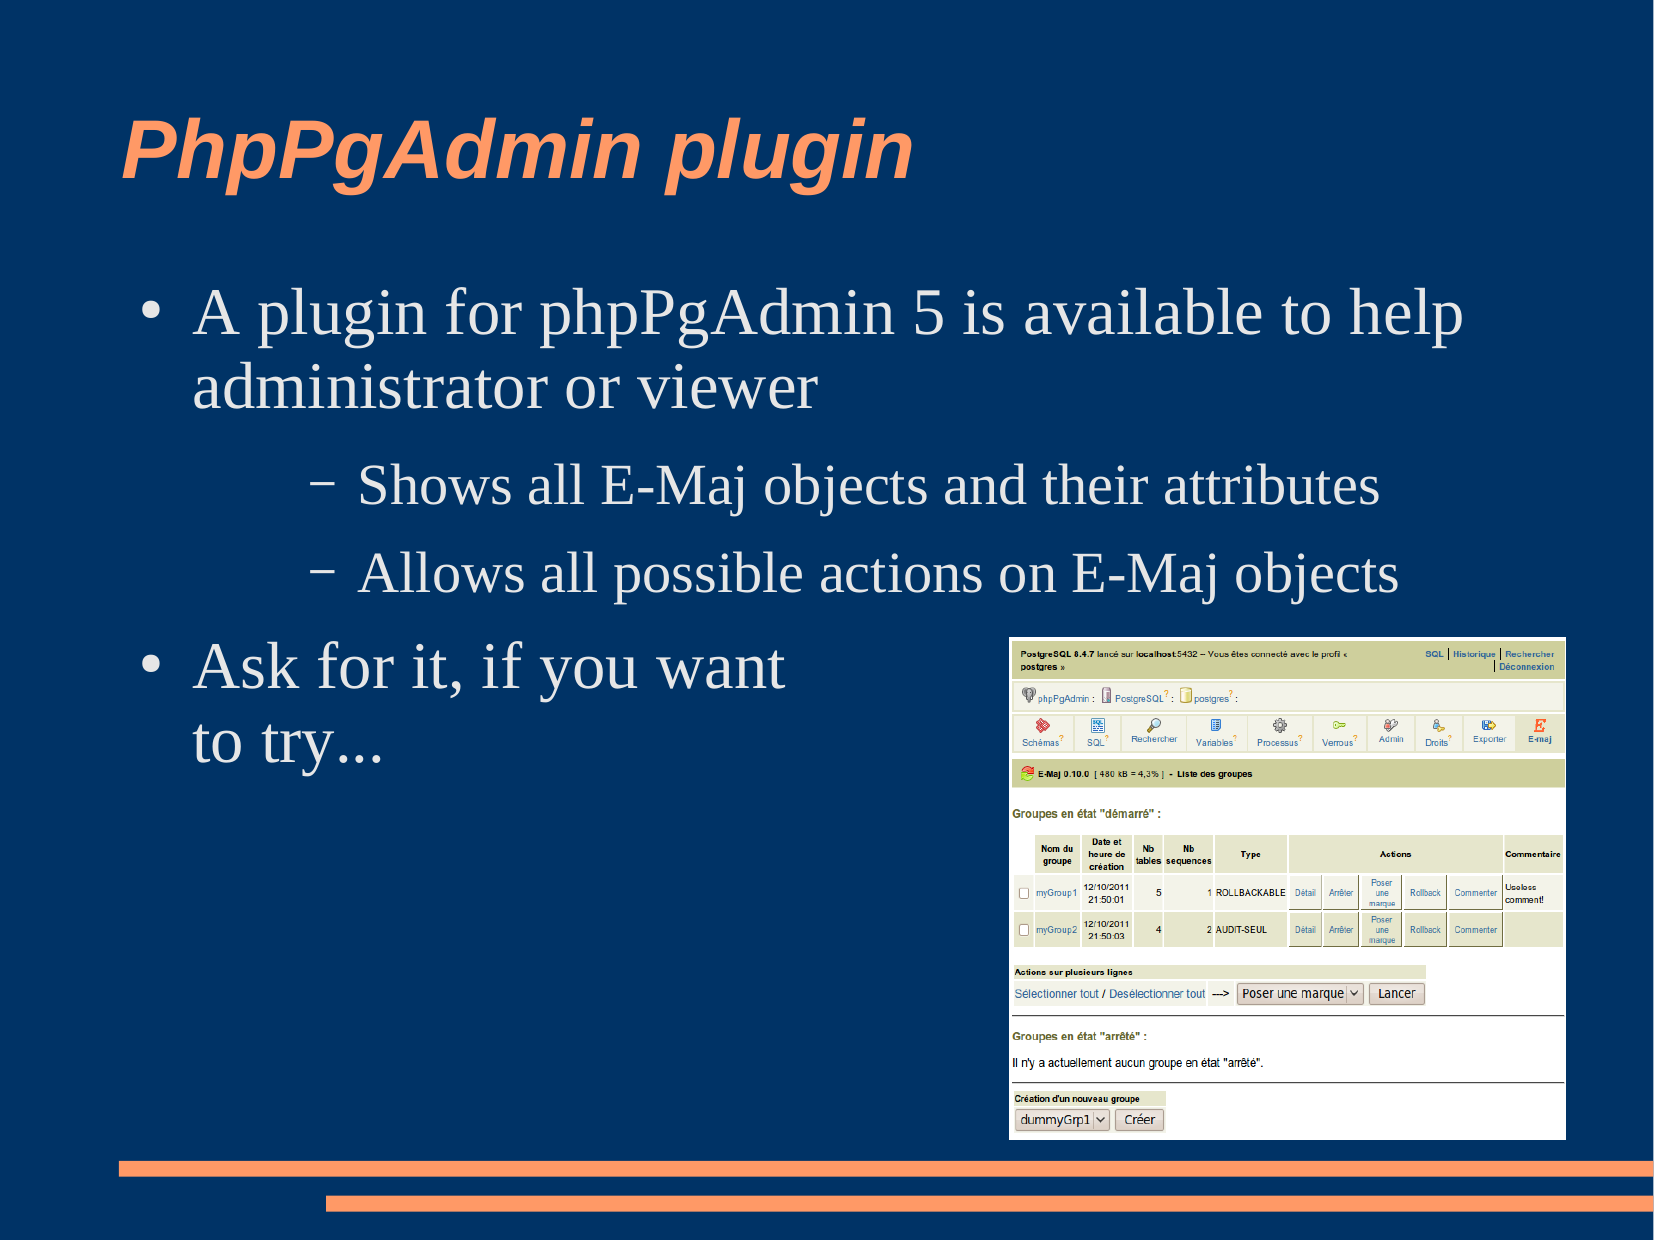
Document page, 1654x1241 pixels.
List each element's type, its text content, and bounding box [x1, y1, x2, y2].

title PhpPgAdmin plugin [121, 53, 1534, 246]
list A plugin for phpPgAdmin 5 is available to help administrator or viewer Shows all E-Maj objects and their attributes Allows all possible actions on E-Maj objects Ask for it, if you want to try... [121, 274, 1561, 1070]
picture [1009, 637, 1566, 1140]
